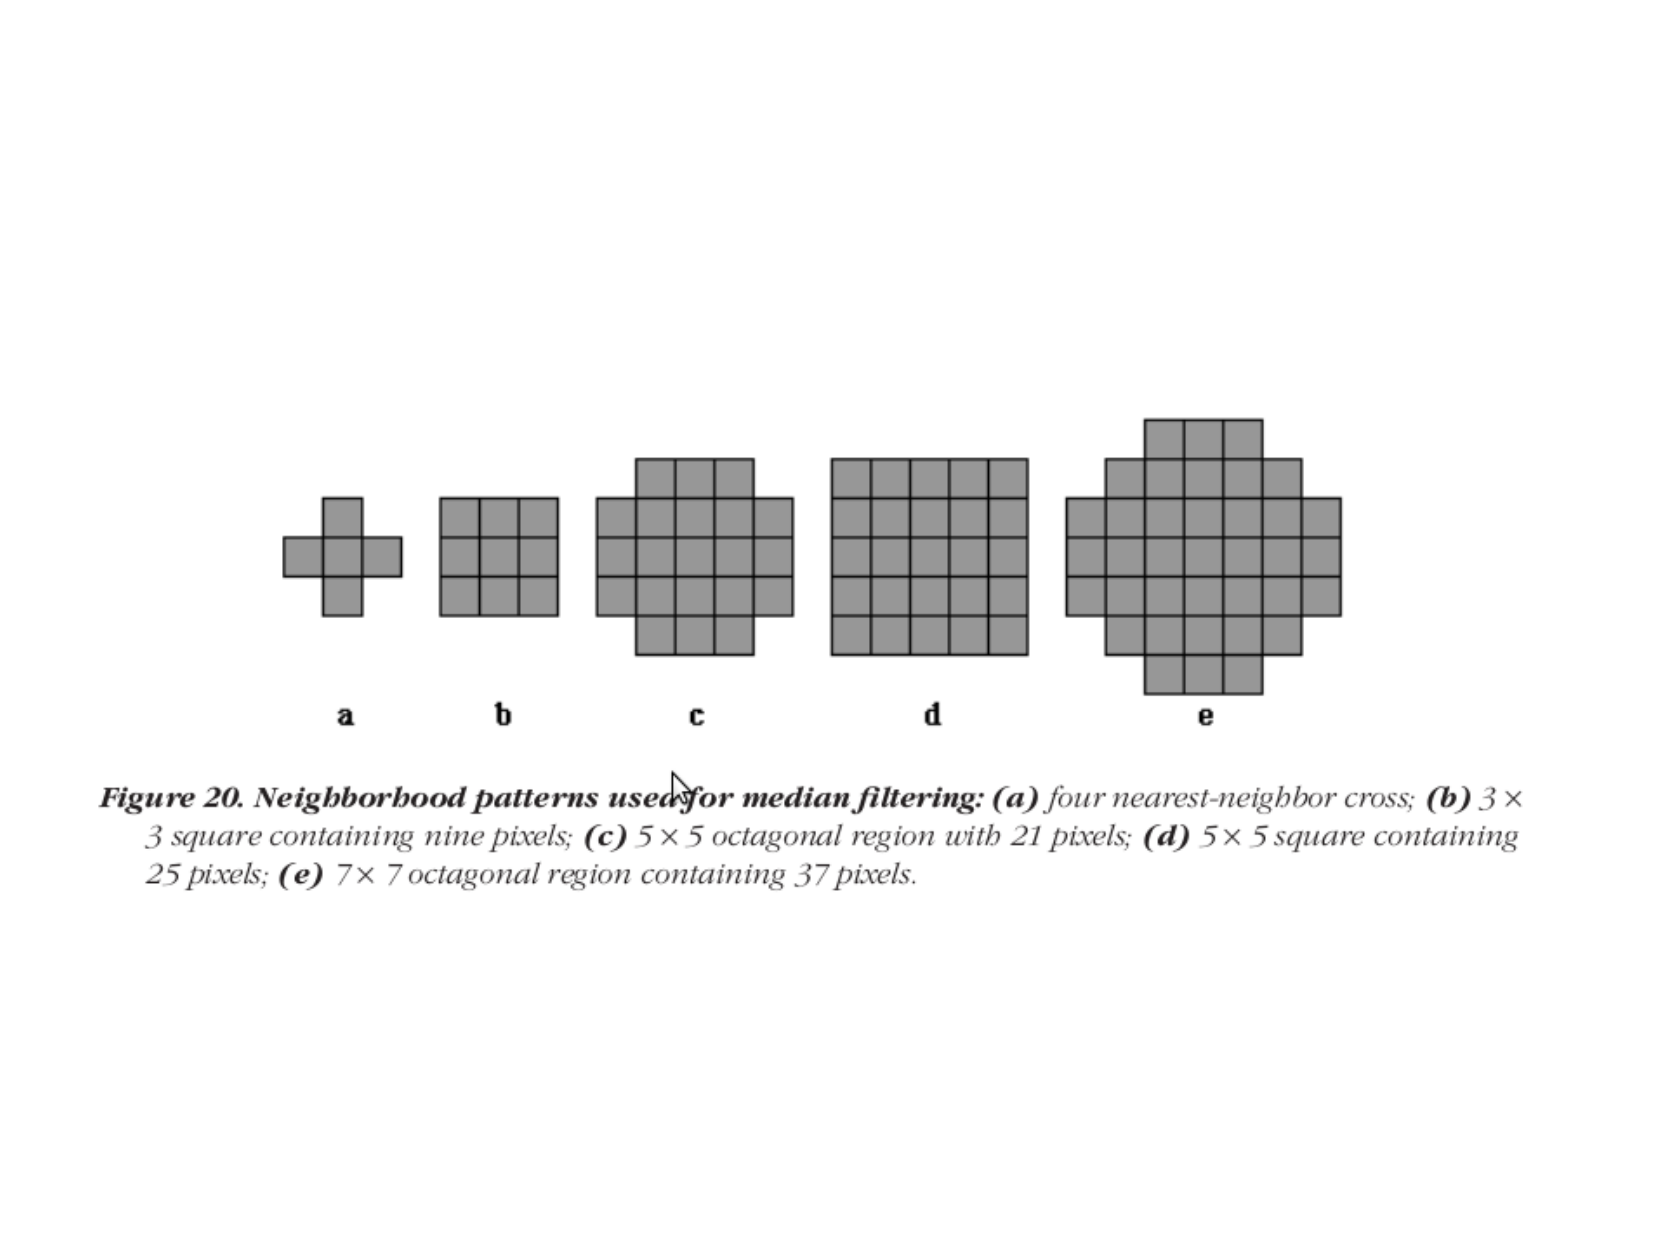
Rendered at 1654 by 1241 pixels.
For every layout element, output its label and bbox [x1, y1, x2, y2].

picture [5, 340, 1654, 915]
